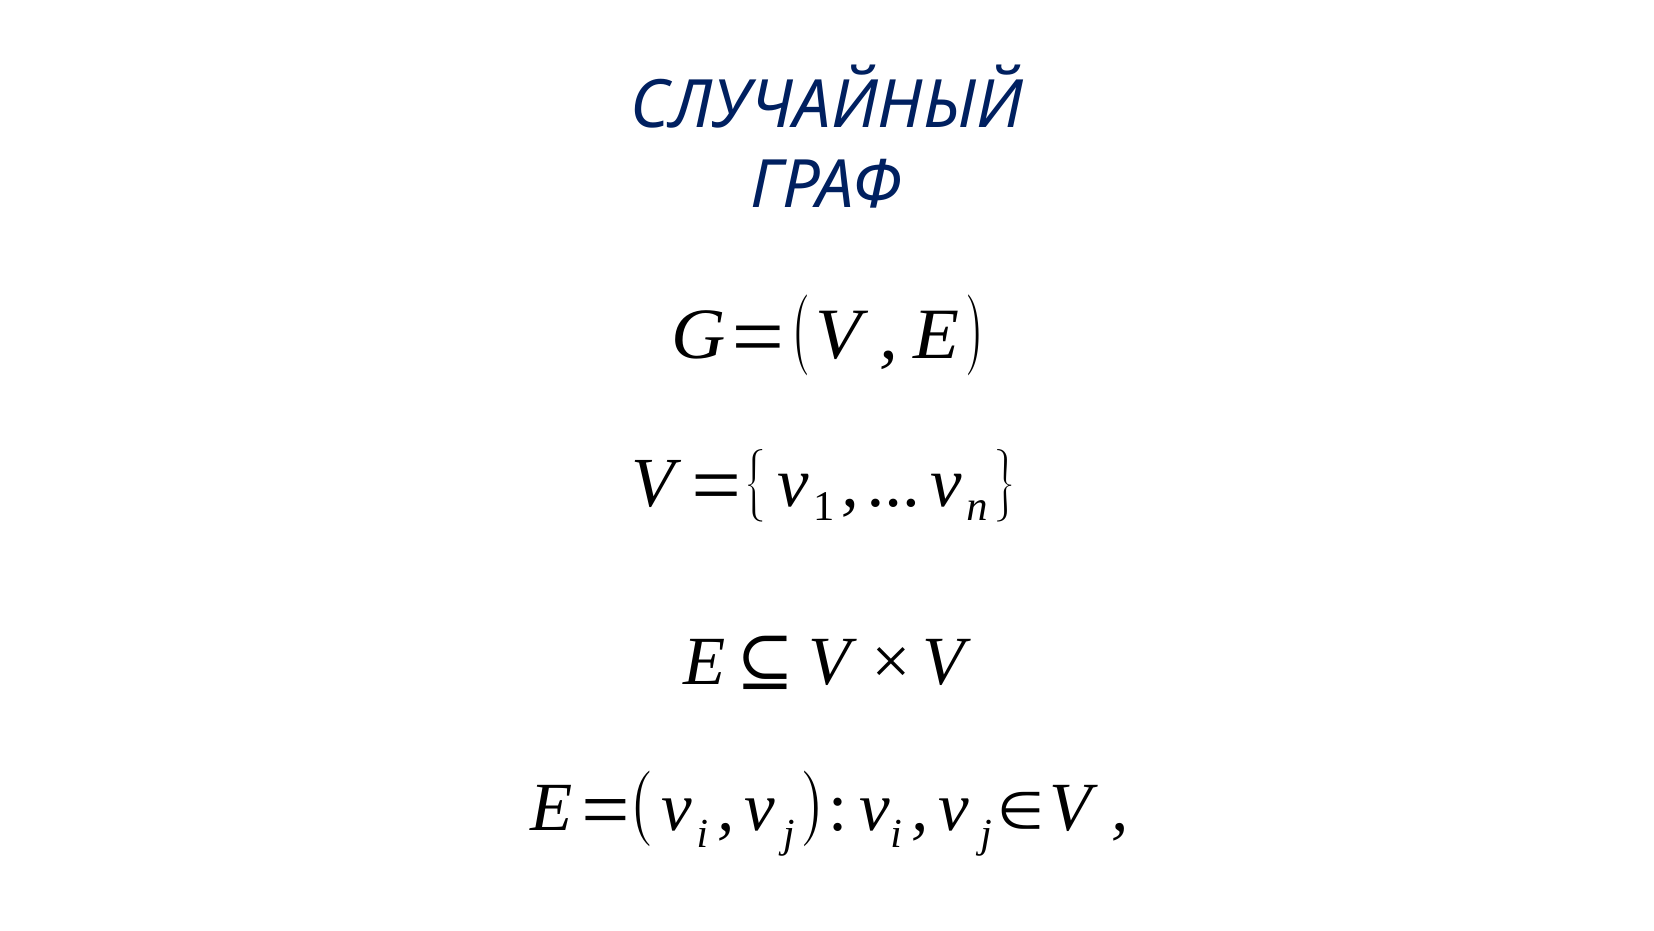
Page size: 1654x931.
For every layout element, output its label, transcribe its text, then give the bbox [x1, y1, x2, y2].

chart [663, 621, 991, 699]
text_box СЛУЧАЙНЫЙ ГРАФ [531, 53, 1123, 159]
chart [509, 767, 1144, 857]
chart [652, 289, 1001, 378]
chart [613, 440, 1040, 532]
